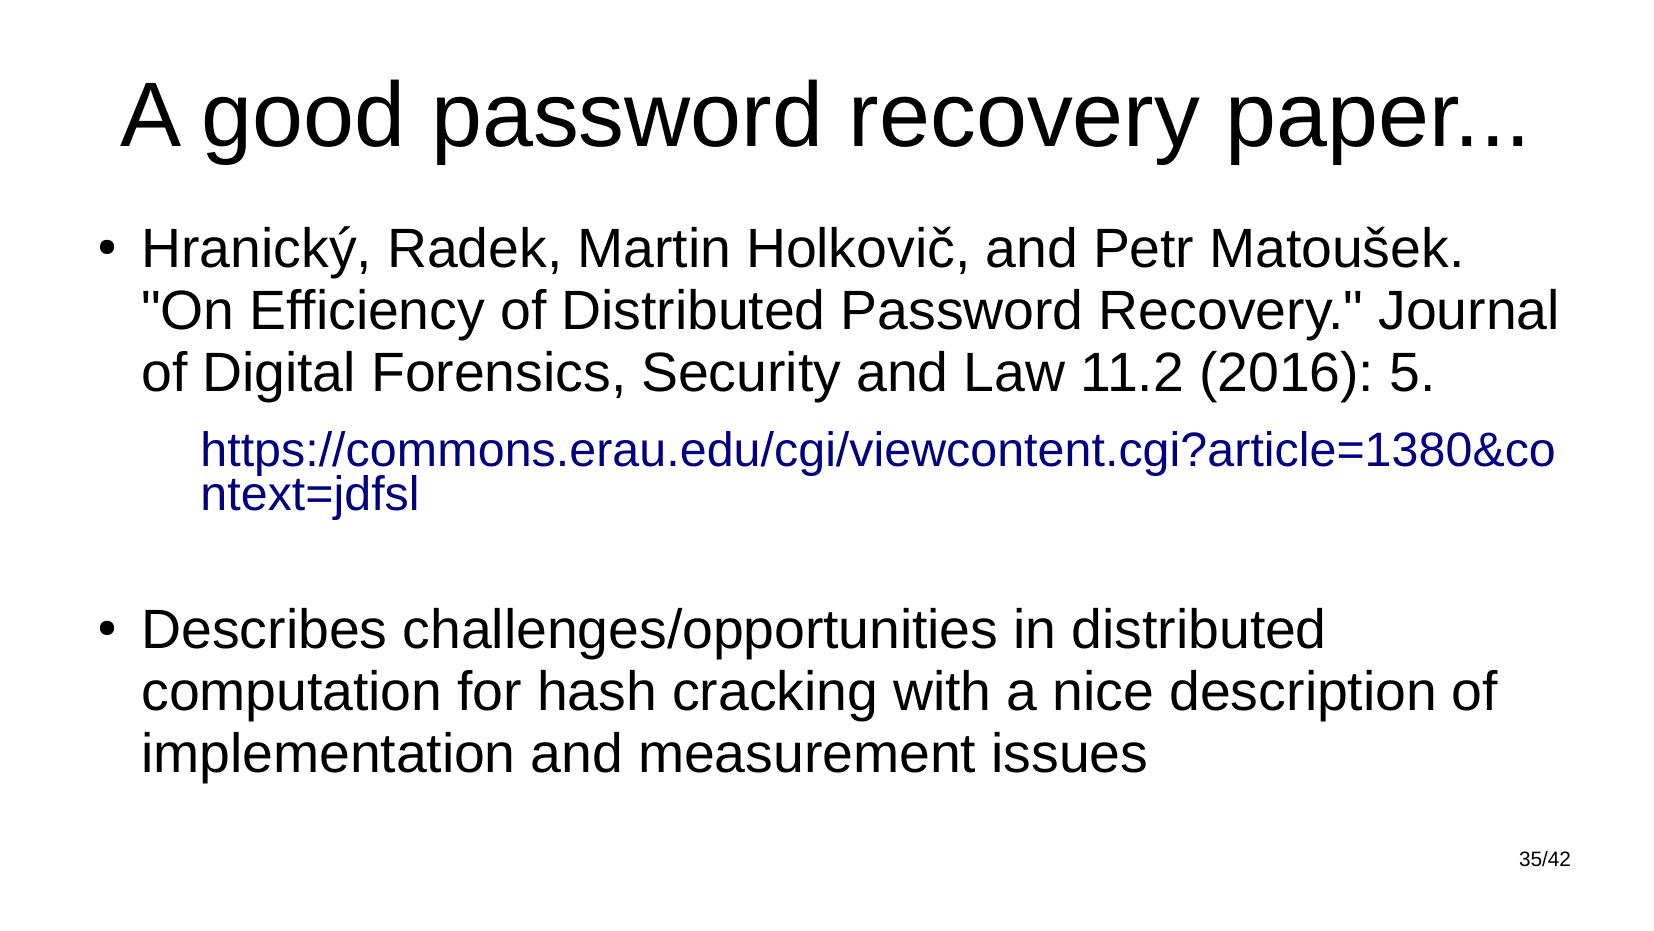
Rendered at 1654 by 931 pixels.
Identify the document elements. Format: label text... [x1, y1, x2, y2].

title A good password recovery paper... [82, 37, 1571, 193]
list Hranický, Radek, Martin Holkovič, and Petr Matoušek. "On Efficiency of Distributed Password Recovery." Journal of Digital Forensics, Security and Law 11.2 (2016): 5. https://commons.erau.edu/cgi/viewcontent.cgi?article=1380&context=jdfsl Describes challenges/opportunities in distributed computation for hash cracking with a nice description of implementation and measurement issues [82, 217, 1571, 758]
